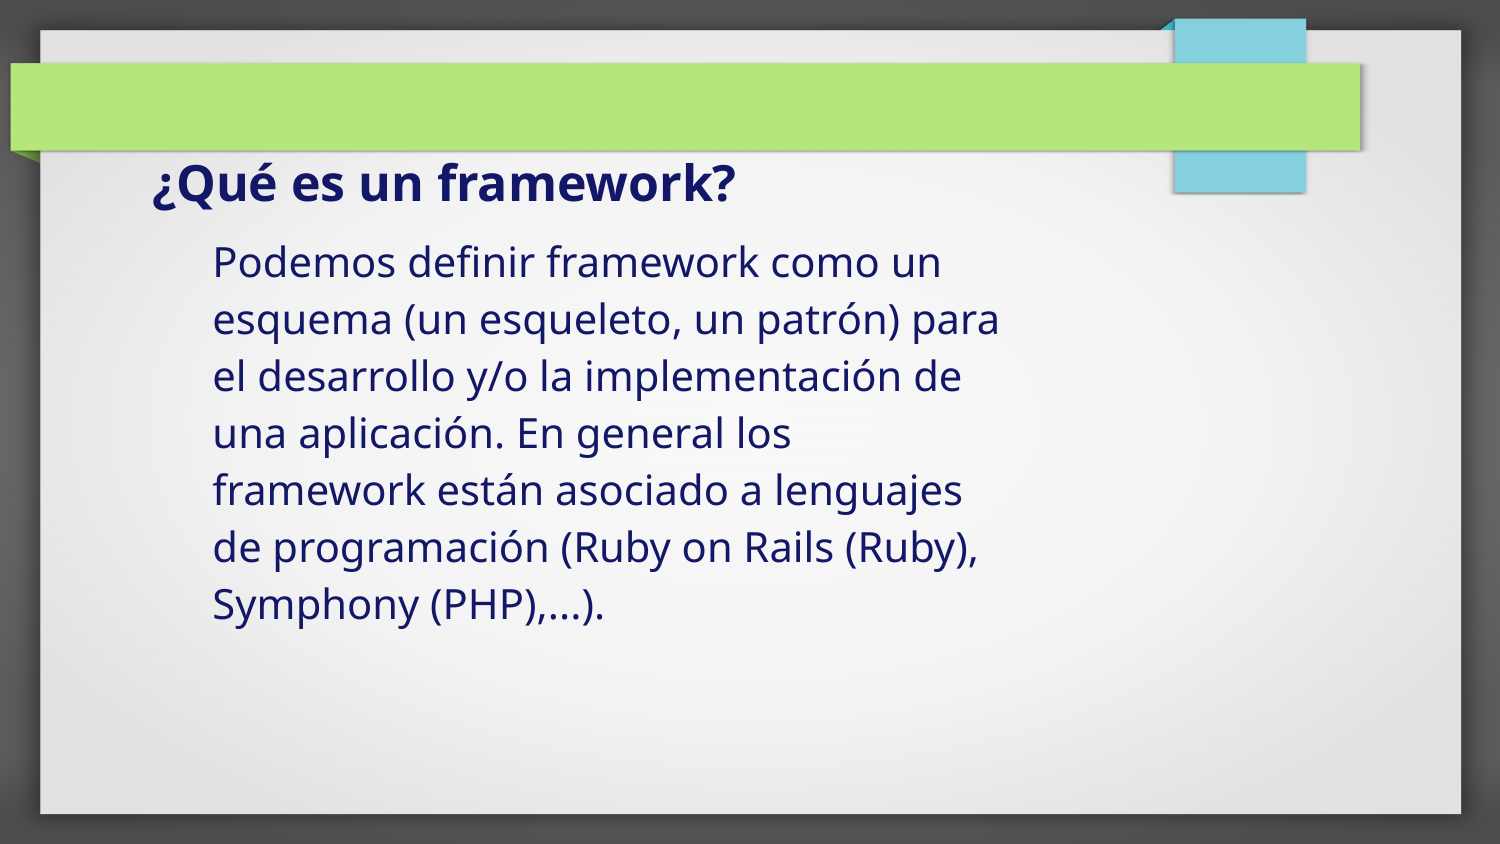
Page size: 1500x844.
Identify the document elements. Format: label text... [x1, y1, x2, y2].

title ¿Qué es un framework? [137, 146, 1011, 227]
picture [0, 0, 1500, 844]
list Podemos definir framework como un esquema (un esqueleto, un patrón) para el desarrollo y/o la implementación de una aplicación. En general los framework están asociado a lenguajes de programación (Ruby on Rails (Ruby), Symphony (PHP),...). [137, 232, 1011, 621]
